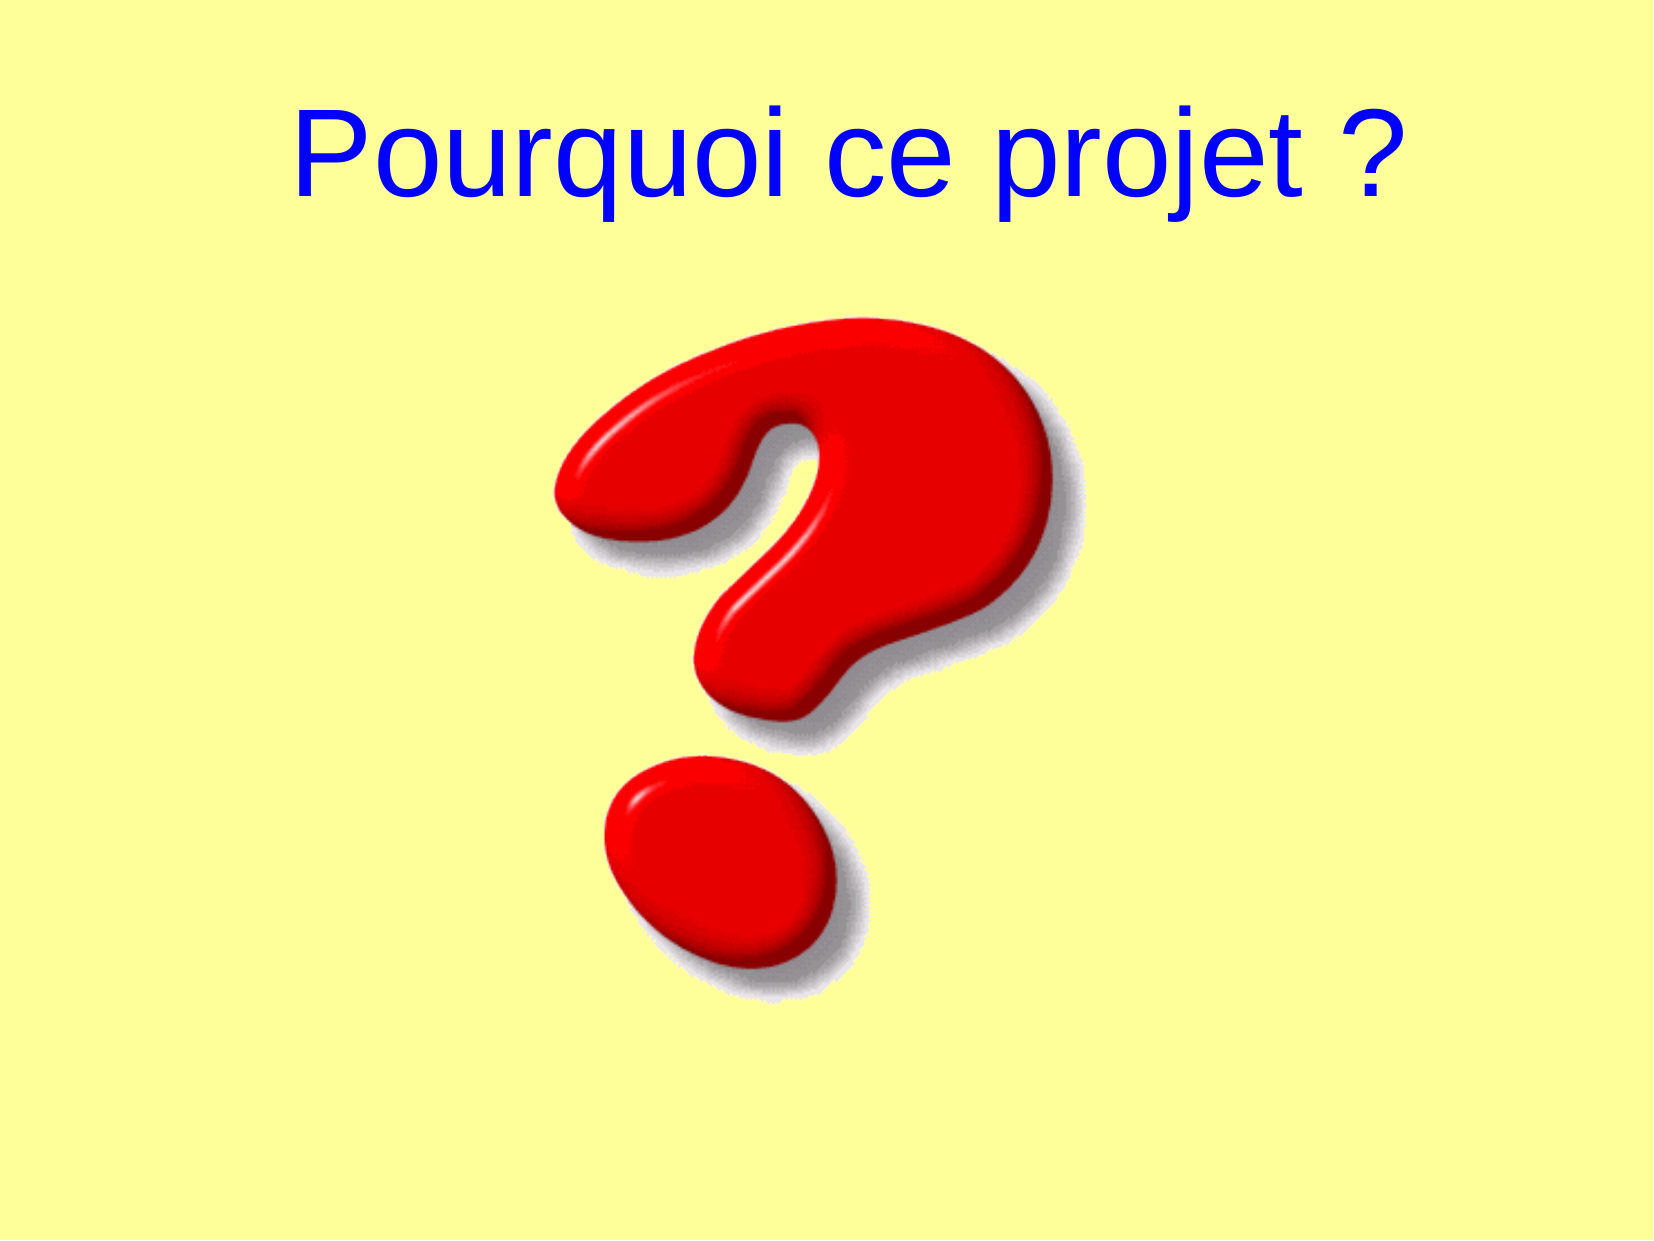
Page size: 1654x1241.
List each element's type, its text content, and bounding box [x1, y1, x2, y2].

title Pourquoi ce projet ? [82, 49, 1571, 257]
picture [515, 290, 1105, 1010]
